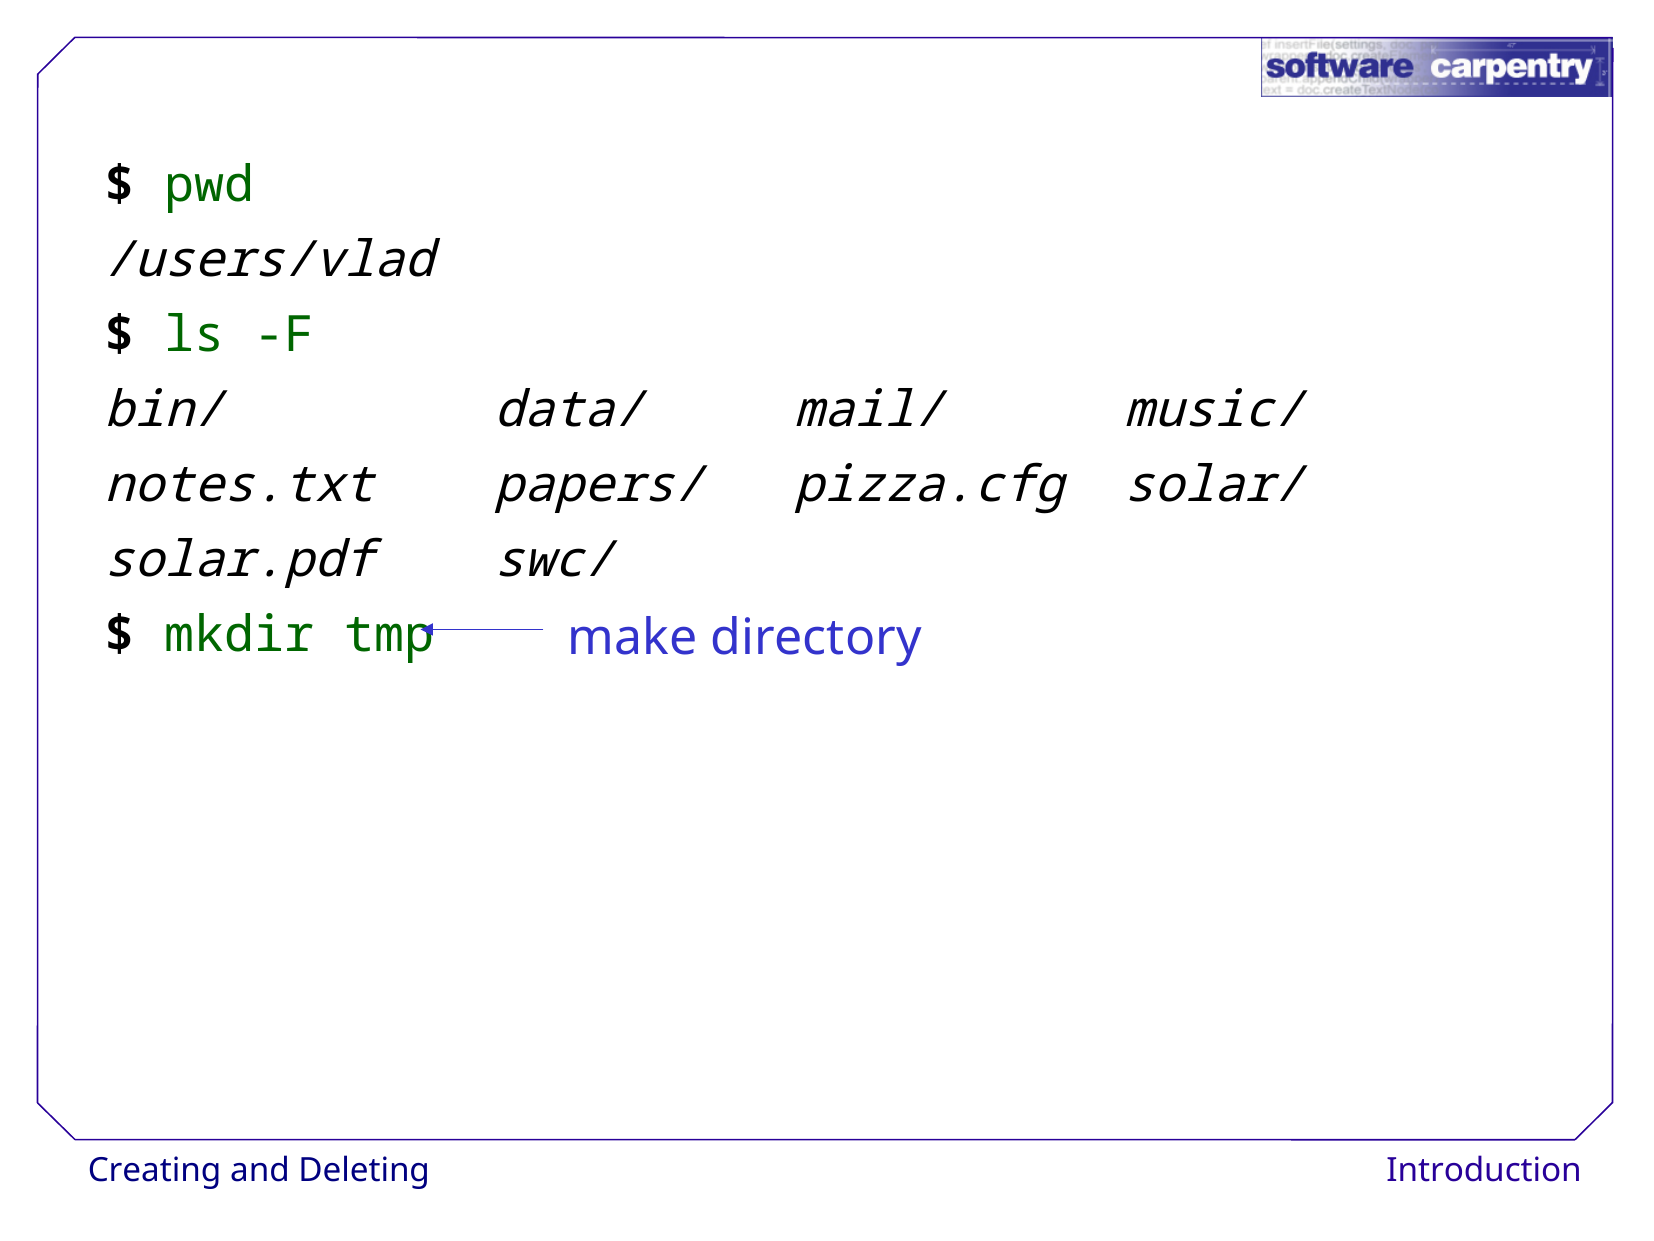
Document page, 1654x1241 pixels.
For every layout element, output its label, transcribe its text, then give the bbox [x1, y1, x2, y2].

picture [1261, 39, 1613, 97]
text_box make directory [552, 582, 1168, 677]
text_box $ pwd /users/vlad $ ls -F bin/ data/ mail/ music/ notes.txt papers/ pizza.cfg solar/ solar.pdf swc/ $ mkdir tmp [89, 128, 1512, 1037]
